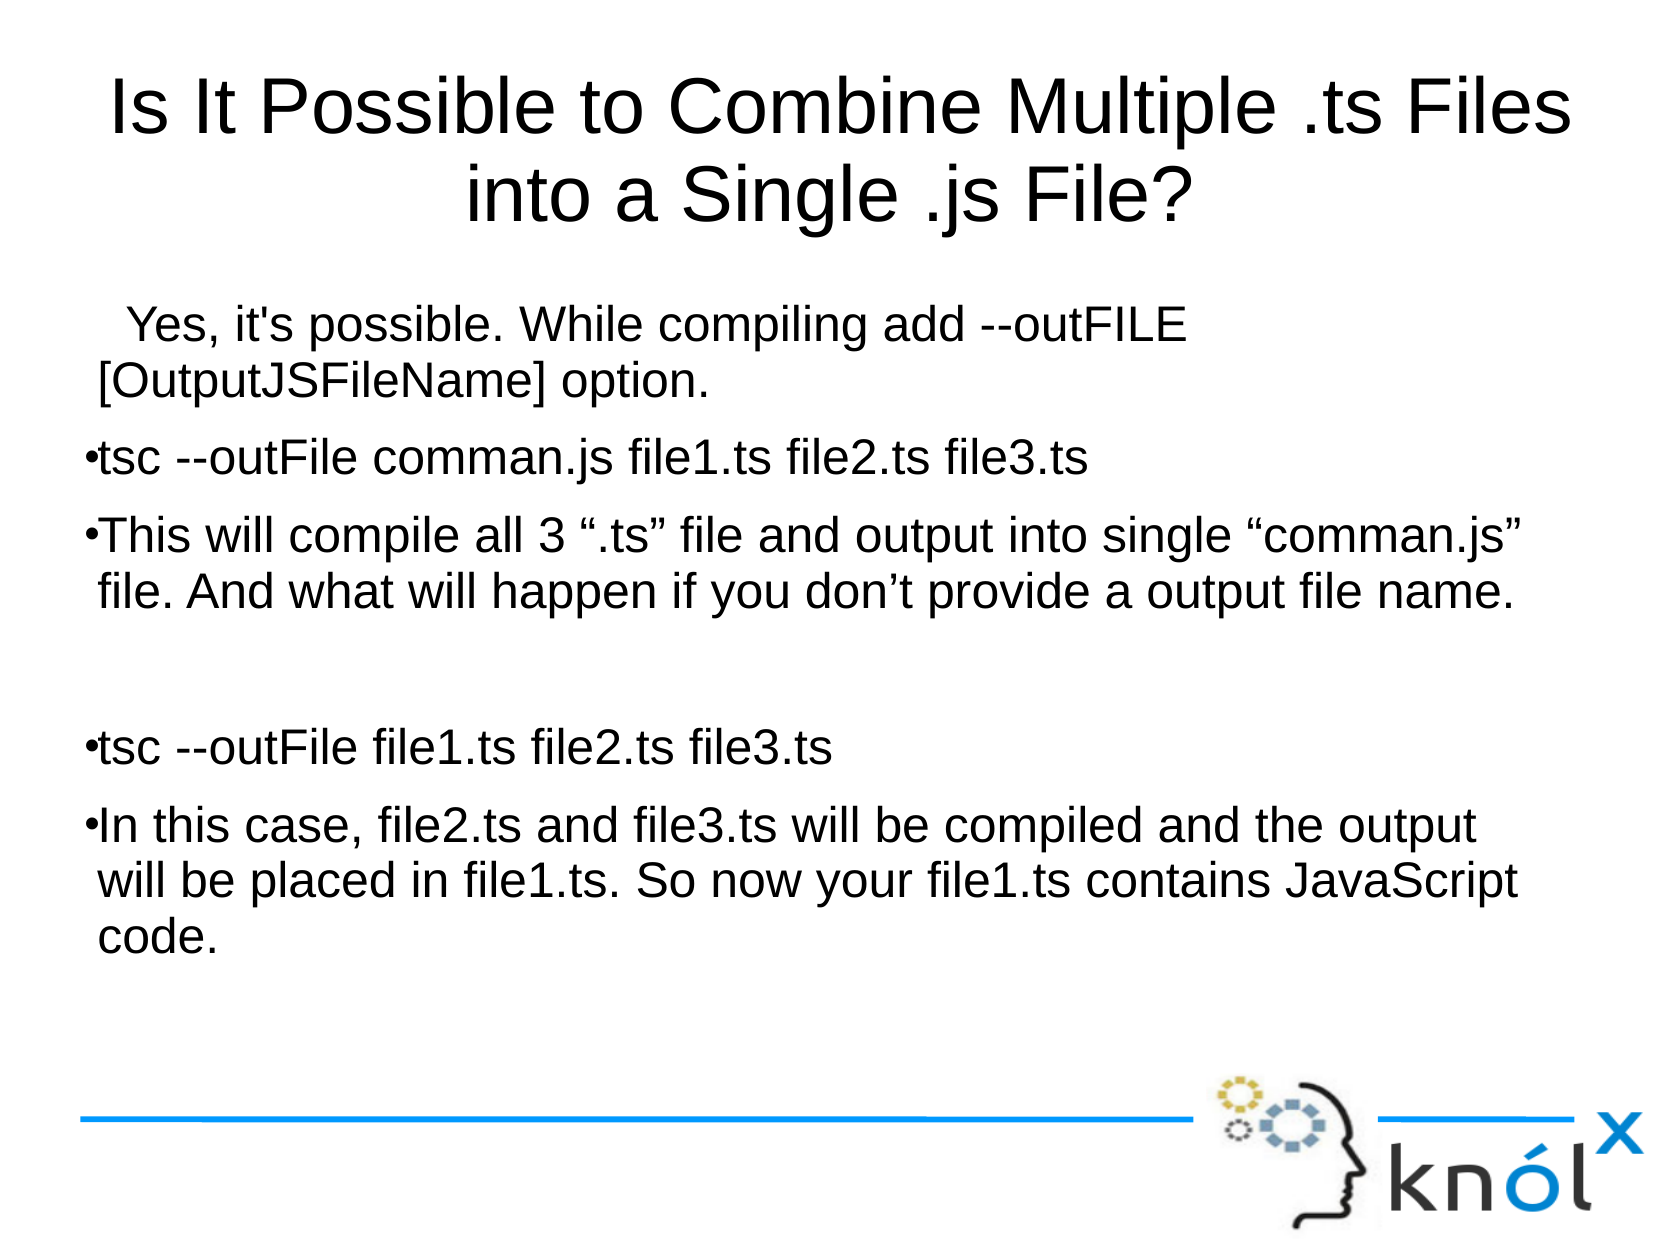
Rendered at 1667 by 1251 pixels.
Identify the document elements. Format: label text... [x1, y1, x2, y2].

picture [1205, 1073, 1655, 1239]
list Yes, it's possible. While compiling add --outFILE [OutputJSFileName] option. tsc --outFile comman.js file1.ts file2.ts file3.ts This will compile all 3 “.ts” file and output into single “comman.js” file. And what will happen if you don’t provide a output file name. tsc --outFile file1.ts file2.ts file3.ts In this case, file2.ts and file3.ts will be compiled and the output will be placed in file1.ts. So now your file1.ts contains JavaScript code. [83, 292, 1544, 1012]
title Is It Possible to Combine Multiple .ts Files into a Single .js File? [83, 49, 1578, 253]
